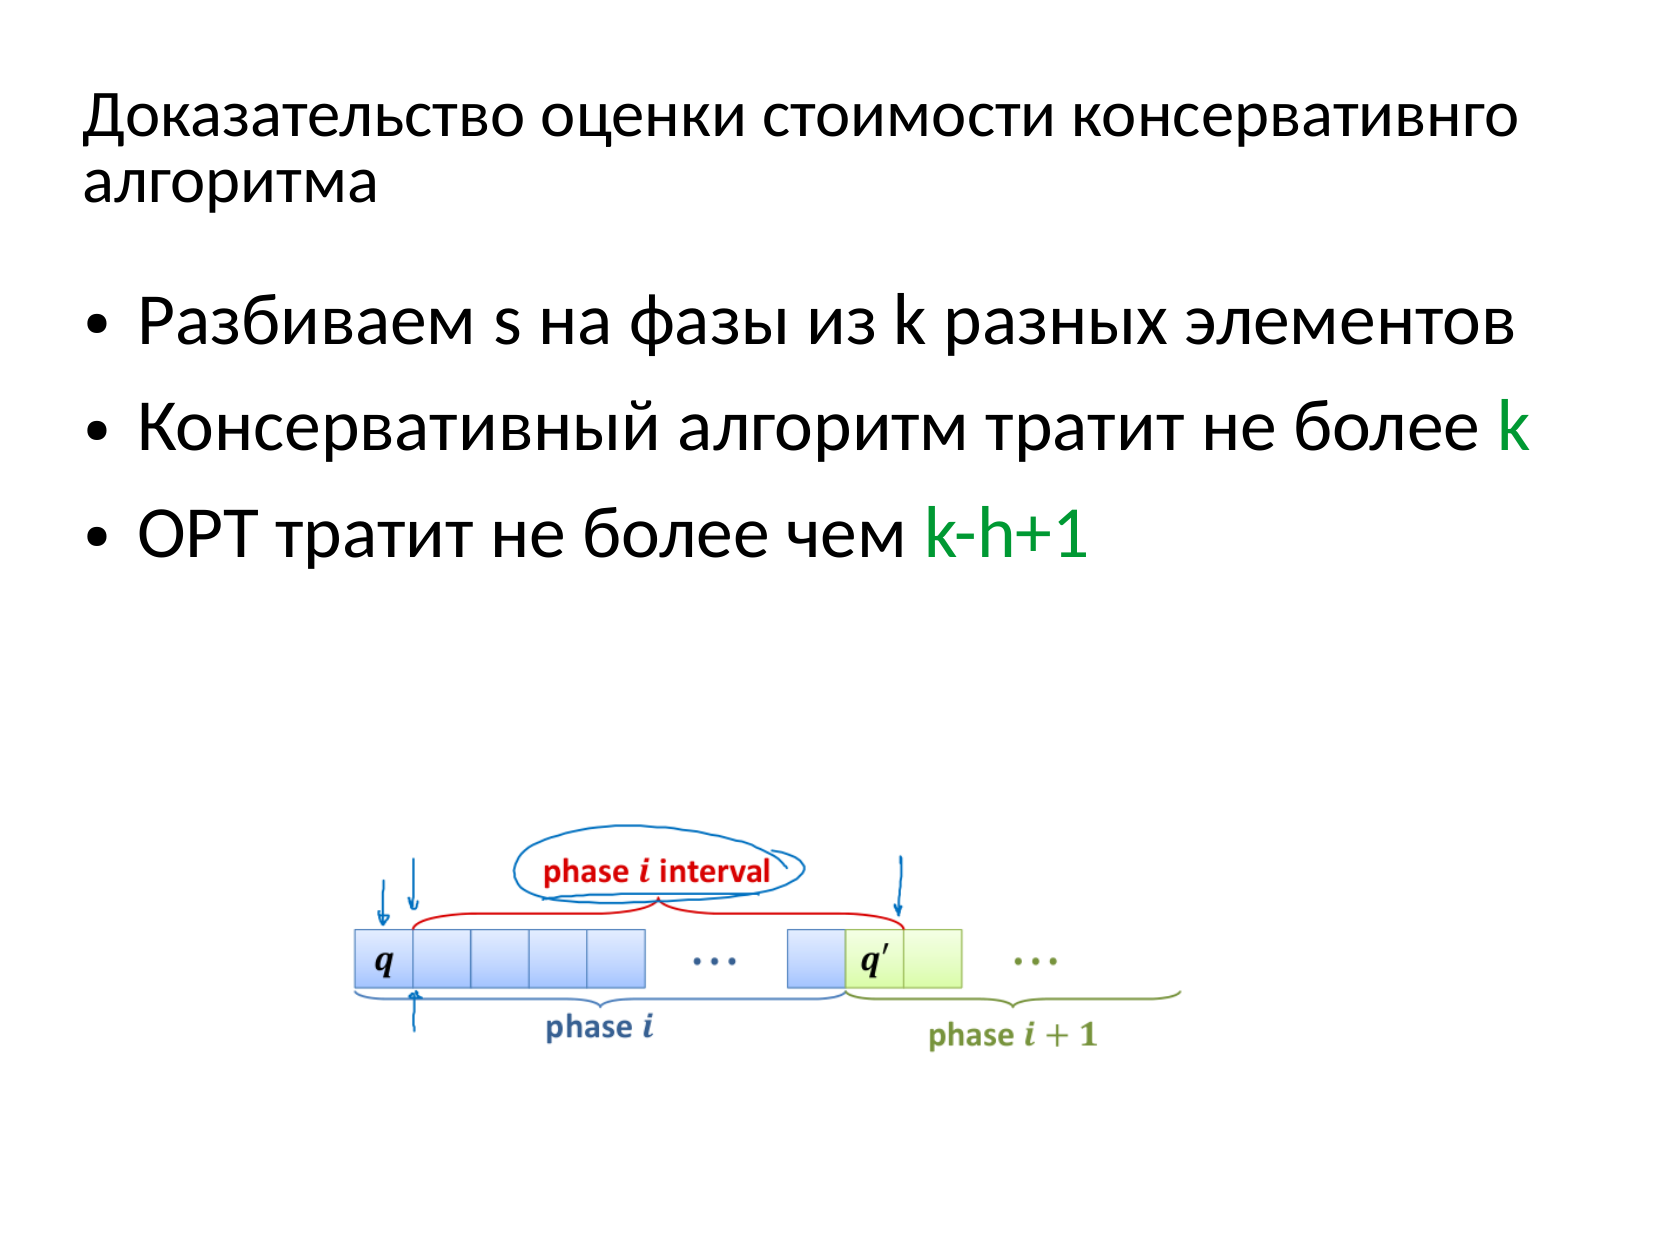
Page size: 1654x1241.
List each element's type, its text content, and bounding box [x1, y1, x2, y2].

picture [349, 815, 1191, 1075]
list Разбиваем s на фазы из k разных элементов Консервативный алгоритм тратит не более k OPT тратит не более чем k-h+1 [66, 289, 1555, 1108]
title Доказательство оценки стоимости консервативнго алгоритма [82, 49, 1571, 257]
